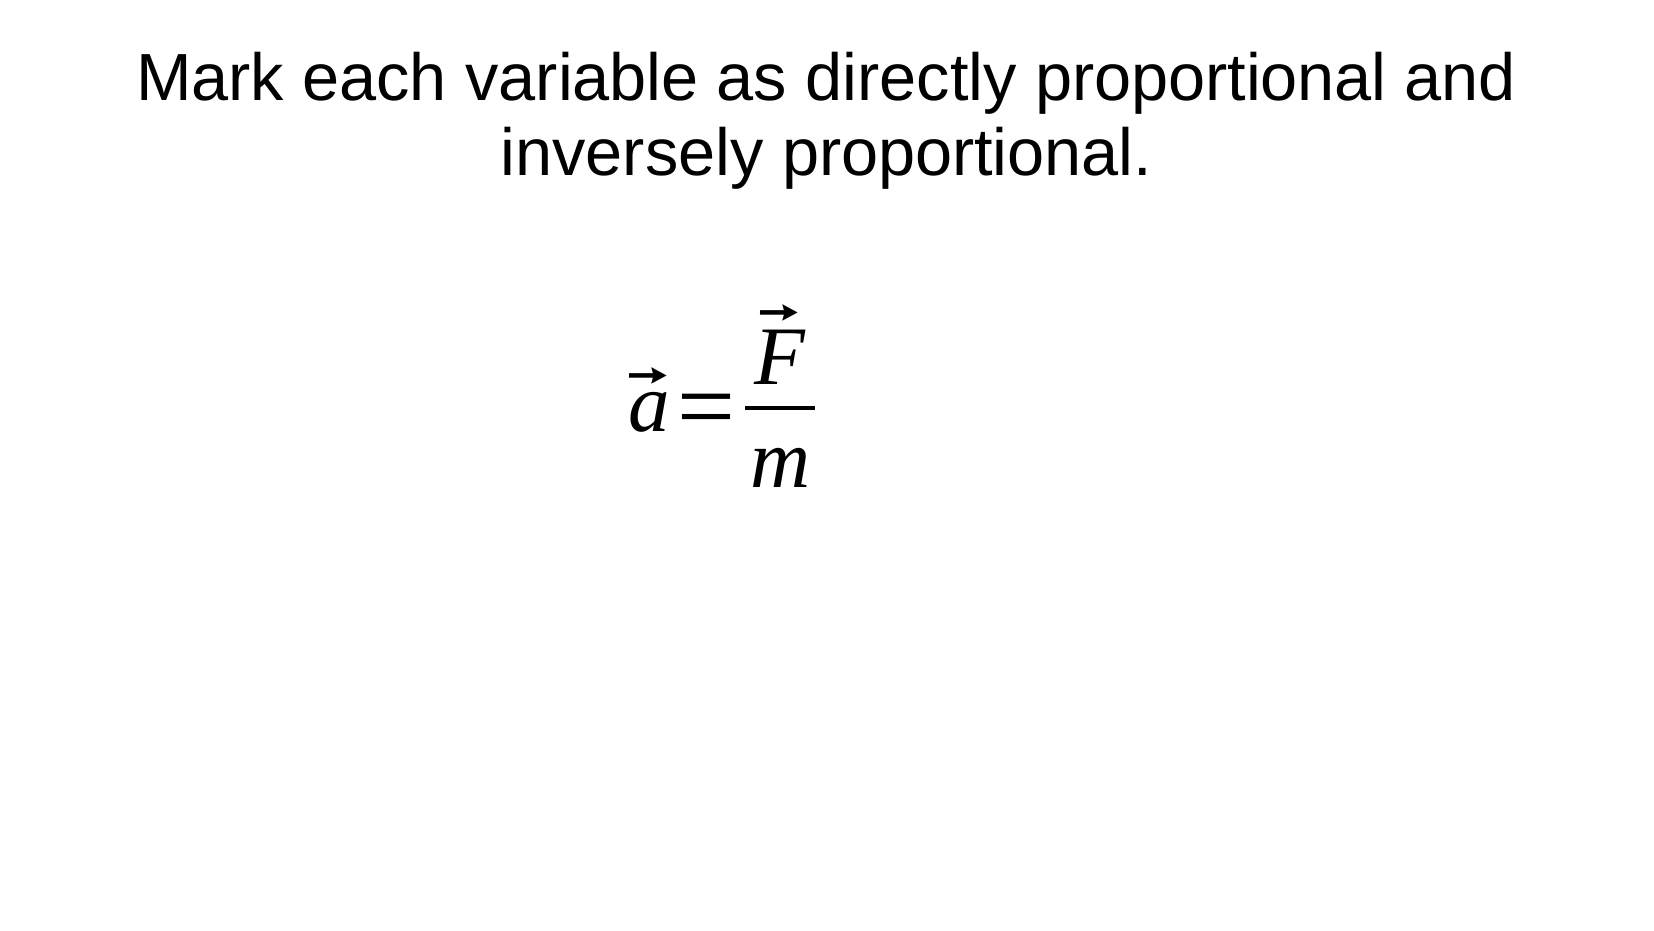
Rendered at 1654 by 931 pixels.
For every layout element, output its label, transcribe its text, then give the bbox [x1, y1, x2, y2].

title Mark each variable as directly proportional and inversely proportional. [82, 37, 1571, 193]
chart [618, 300, 826, 507]
